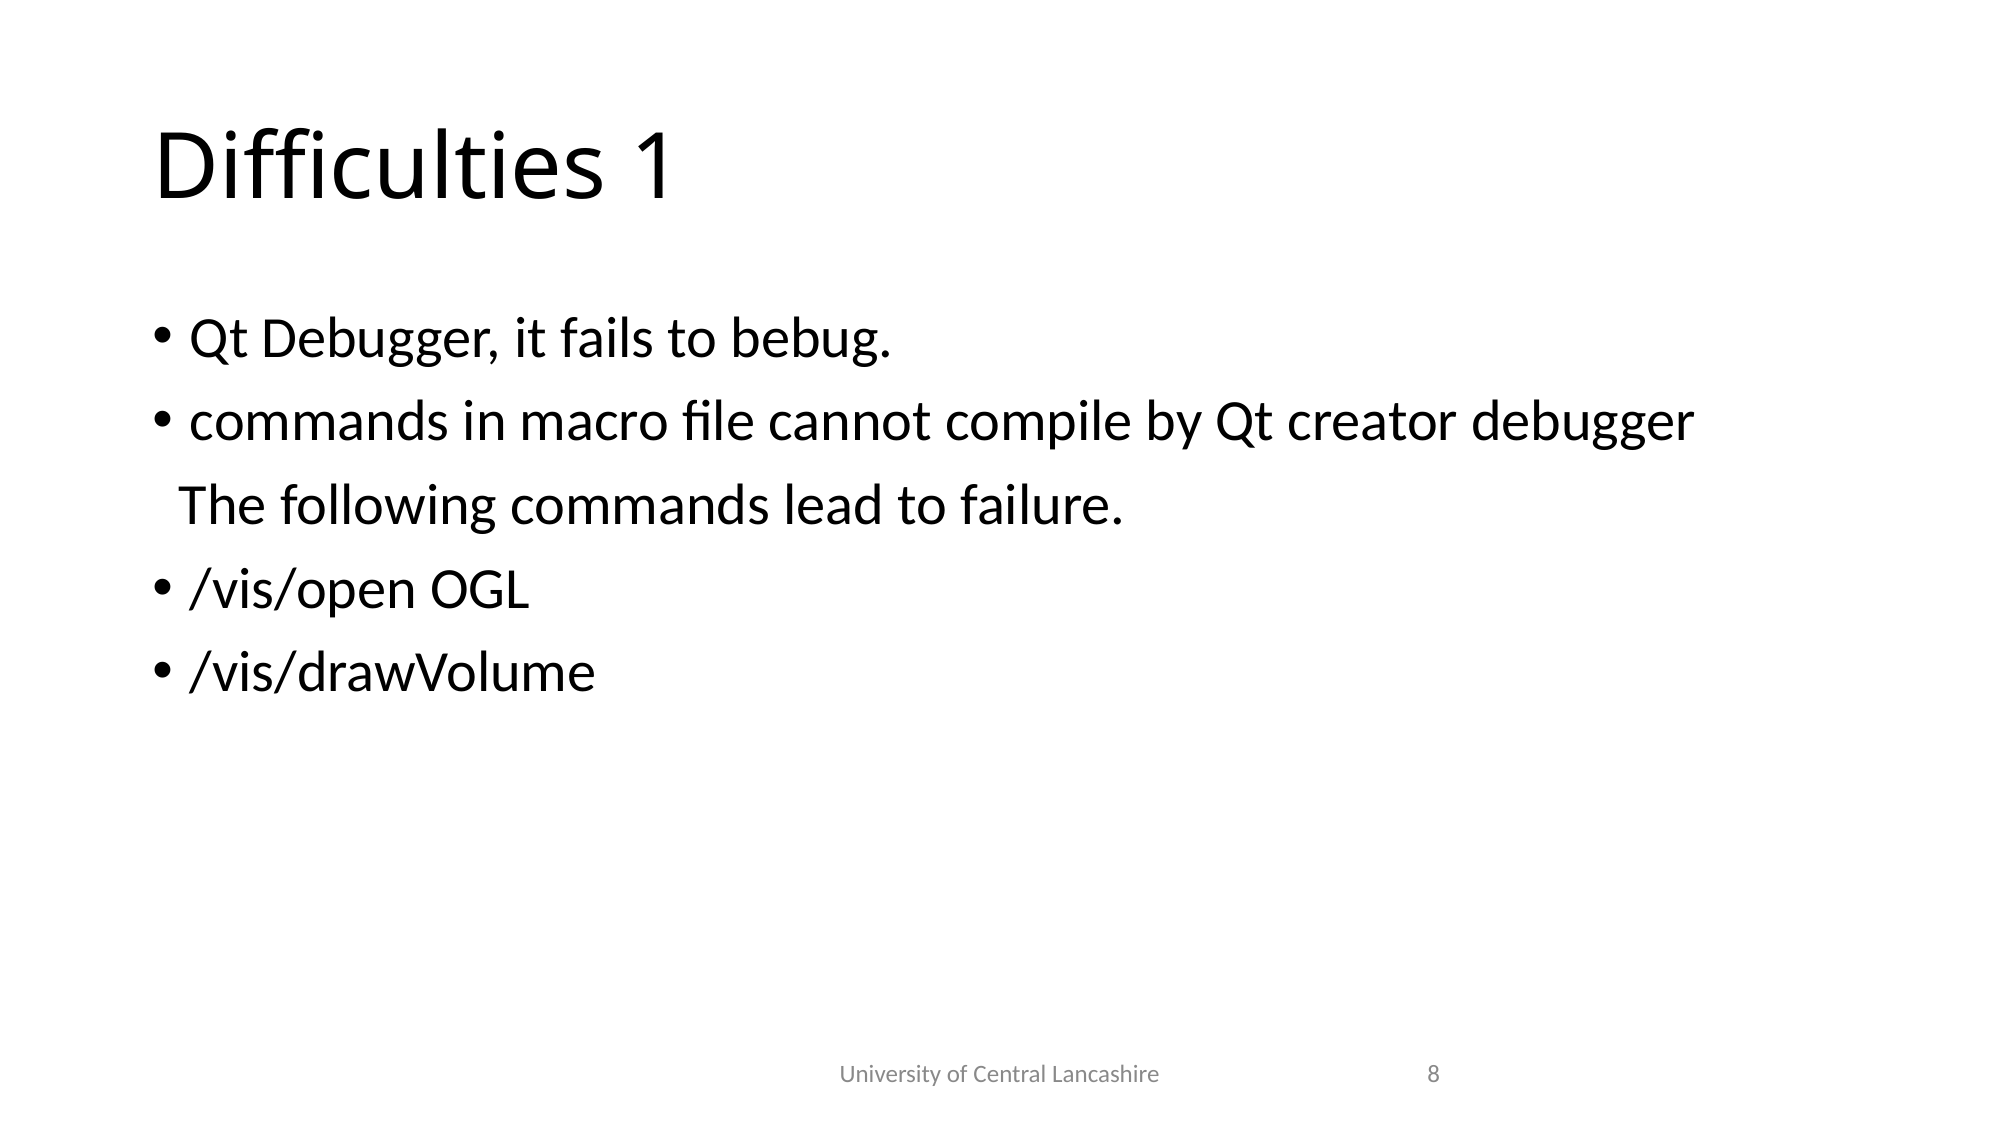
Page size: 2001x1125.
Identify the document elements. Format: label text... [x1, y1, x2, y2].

text_box University of Central Lancashire [662, 1042, 1338, 1103]
text_box [1412, 1042, 1863, 1103]
title Difficulties 1 [137, 59, 1863, 278]
list Qt Debugger, it fails to bebug. commands in macro file cannot compile by Qt creator debugger The following commands lead to failure. /vis/open OGL /vis/drawVolume [137, 299, 1863, 1014]
